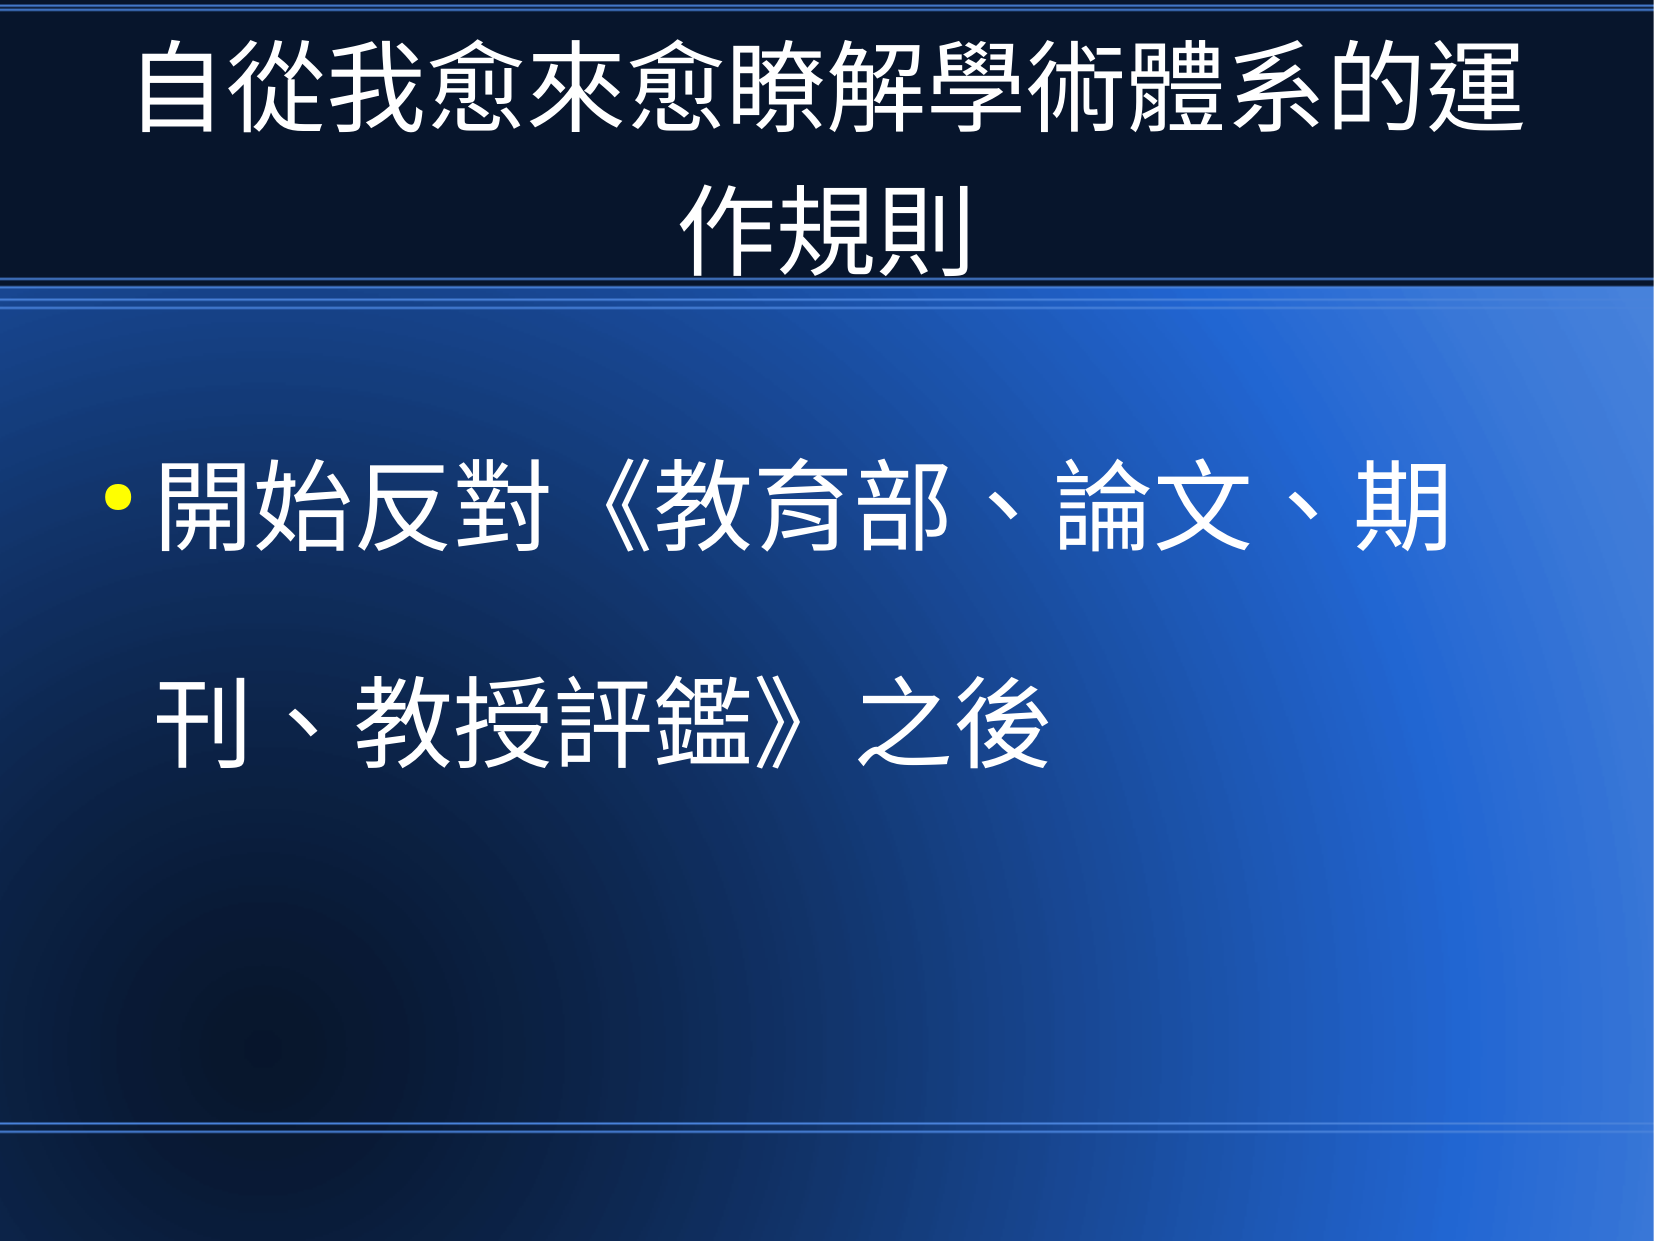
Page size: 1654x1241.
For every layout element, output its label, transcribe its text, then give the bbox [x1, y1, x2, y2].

title 自從我愈來愈瞭解學術體系的運作規則 [82, 32, 1571, 274]
picture [0, 0, 1654, 1241]
list 開始反對《教育部、論文、期刊、教授評鑑》之後 [82, 355, 1571, 1241]
